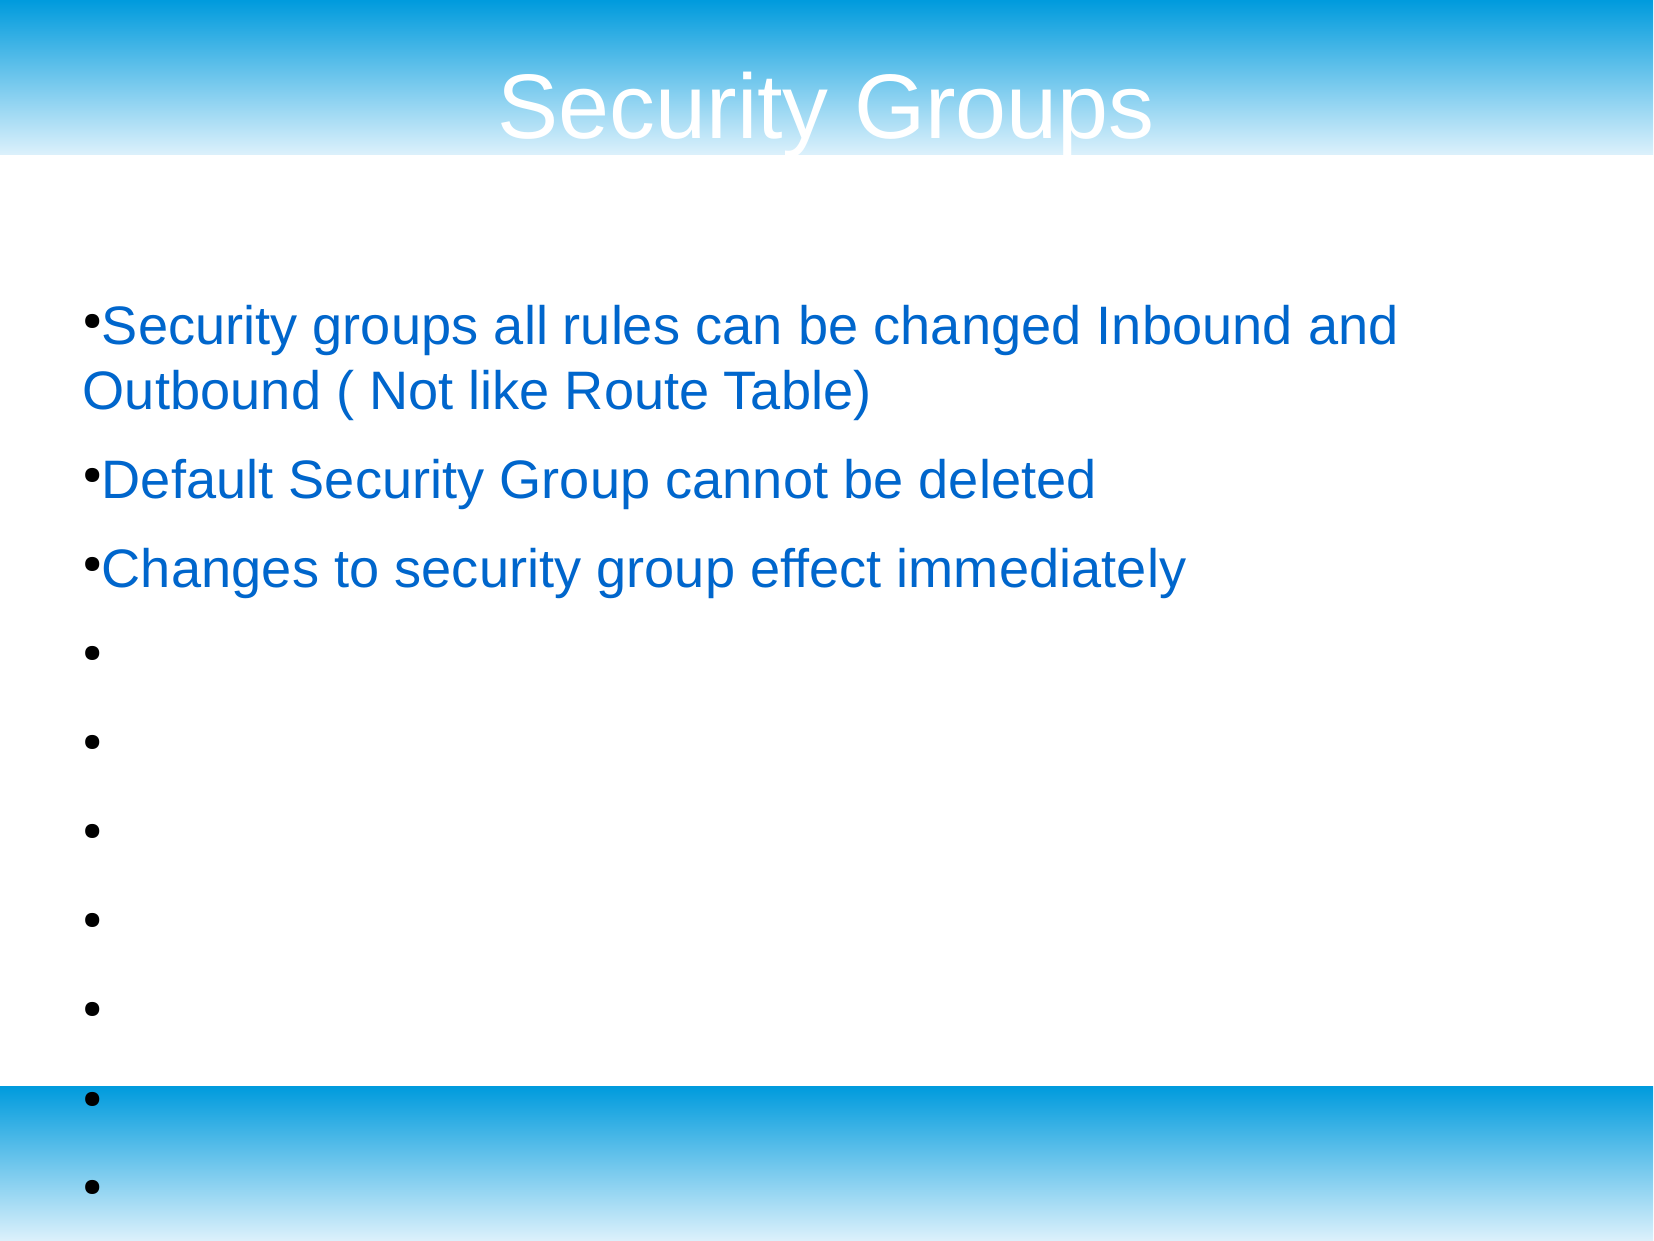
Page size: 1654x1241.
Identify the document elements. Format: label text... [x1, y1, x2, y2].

title Security Groups [82, 49, 1571, 155]
list Security groups all rules can be changed Inbound and Outbound ( Not like Route Table) Default Security Group cannot be deleted Changes to security group effect immediately [82, 290, 1571, 1010]
